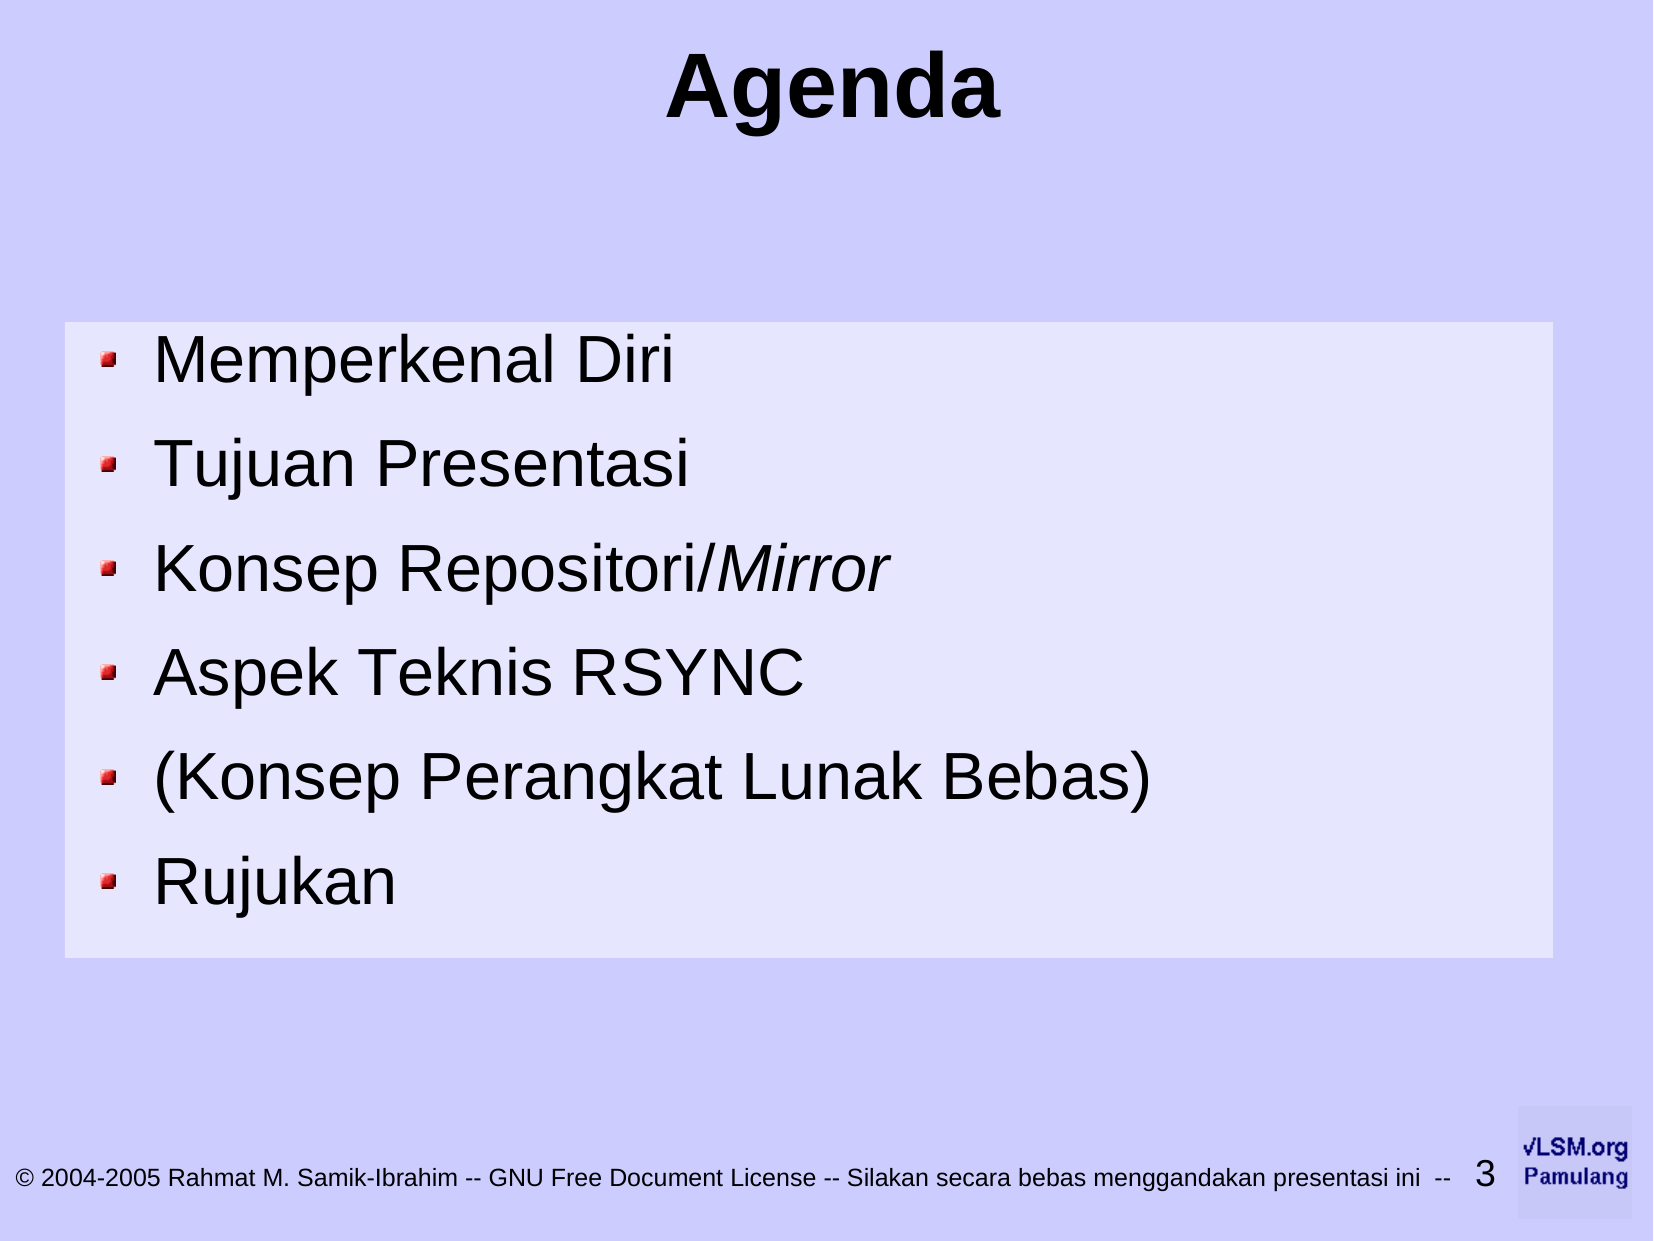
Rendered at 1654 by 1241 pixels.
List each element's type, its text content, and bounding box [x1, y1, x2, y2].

list Memperkenal Diri Tujuan Presentasi Konsep Repositori/Mirror Aspek Teknis RSYNC (Konsep Perangkat Lunak Bebas) Rujukan [64, 322, 1554, 958]
picture [1518, 1106, 1632, 1219]
title Agenda [40, 31, 1625, 142]
